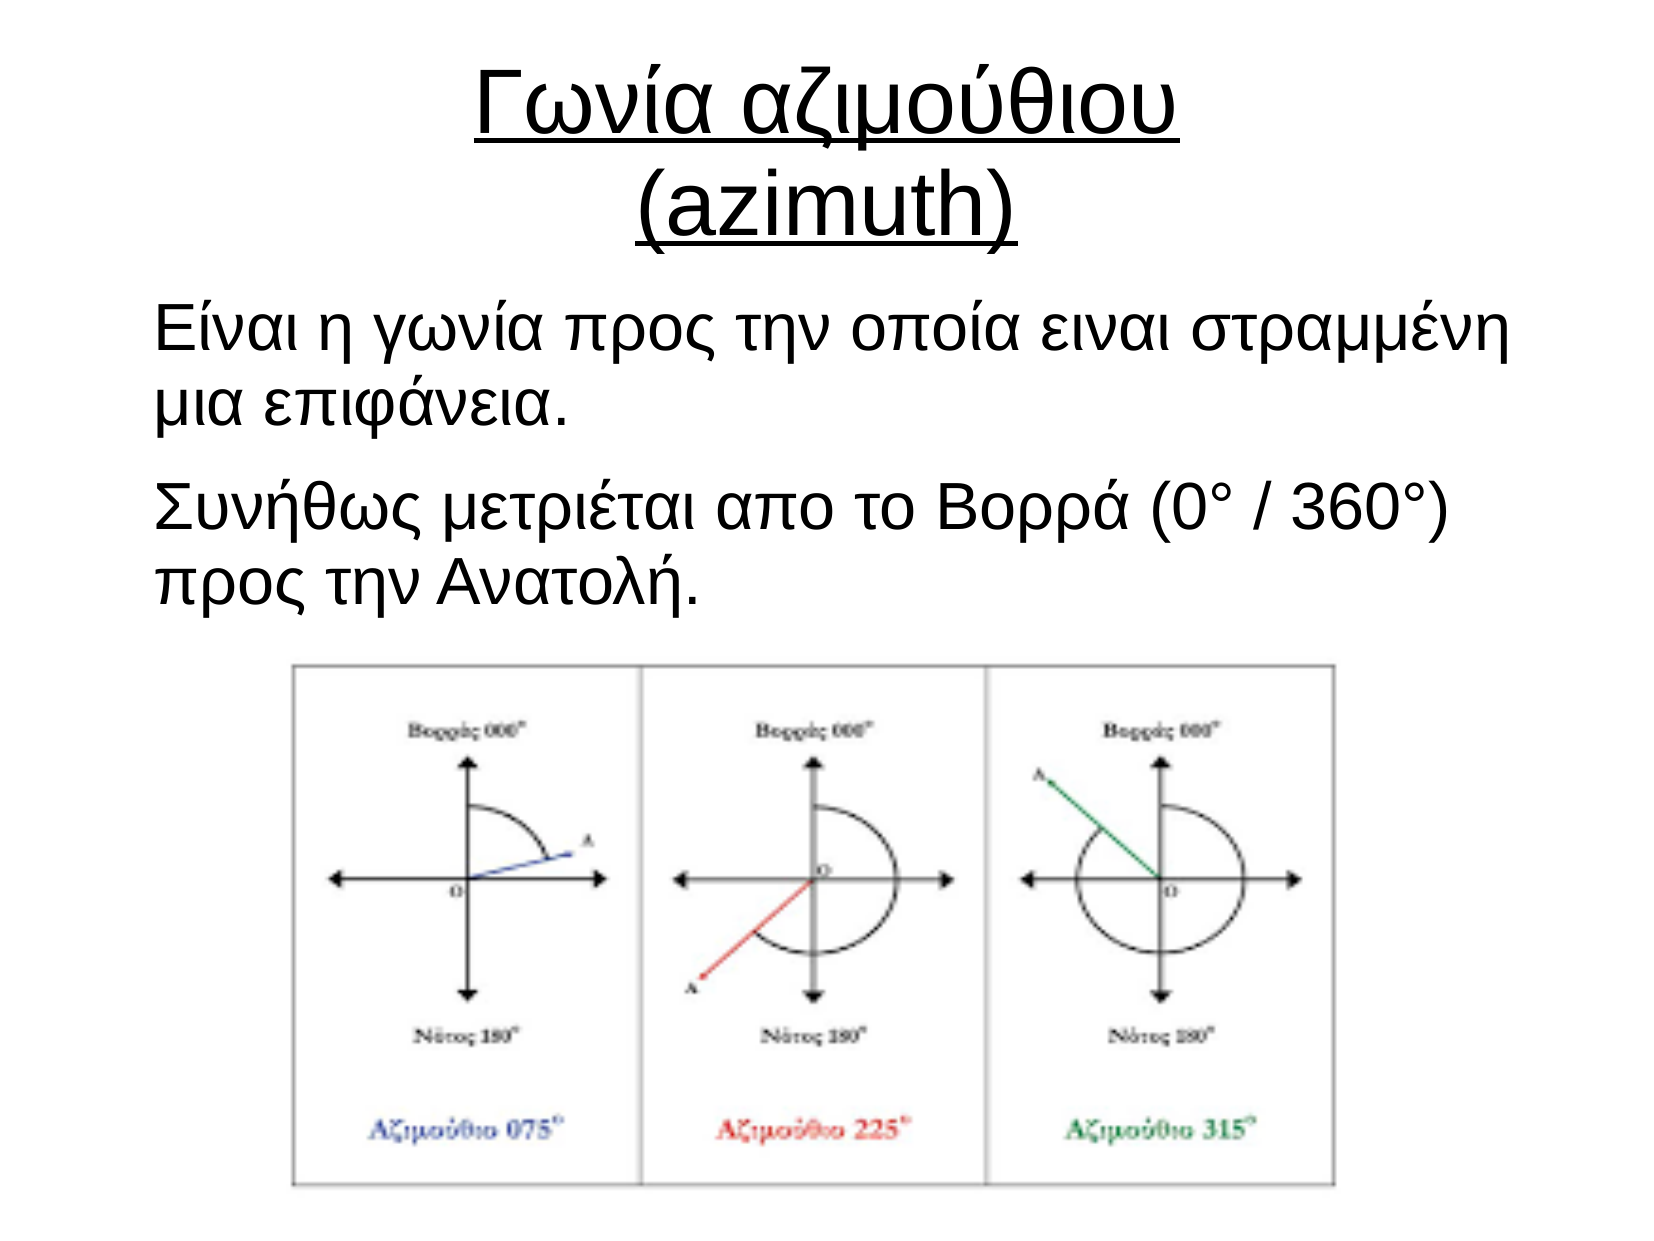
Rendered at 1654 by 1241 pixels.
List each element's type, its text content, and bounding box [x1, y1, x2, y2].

title Γωνία αζιμούθιου (azimuth) [82, 49, 1571, 257]
picture [259, 649, 1371, 1217]
list Είναι η γωνία προς την οποία ειναι στραμμένη μια επιφάνεια. Συνήθως μετριέται απο το Βορρά (0° / 360°) προς την Ανατολή. [82, 290, 1548, 724]
